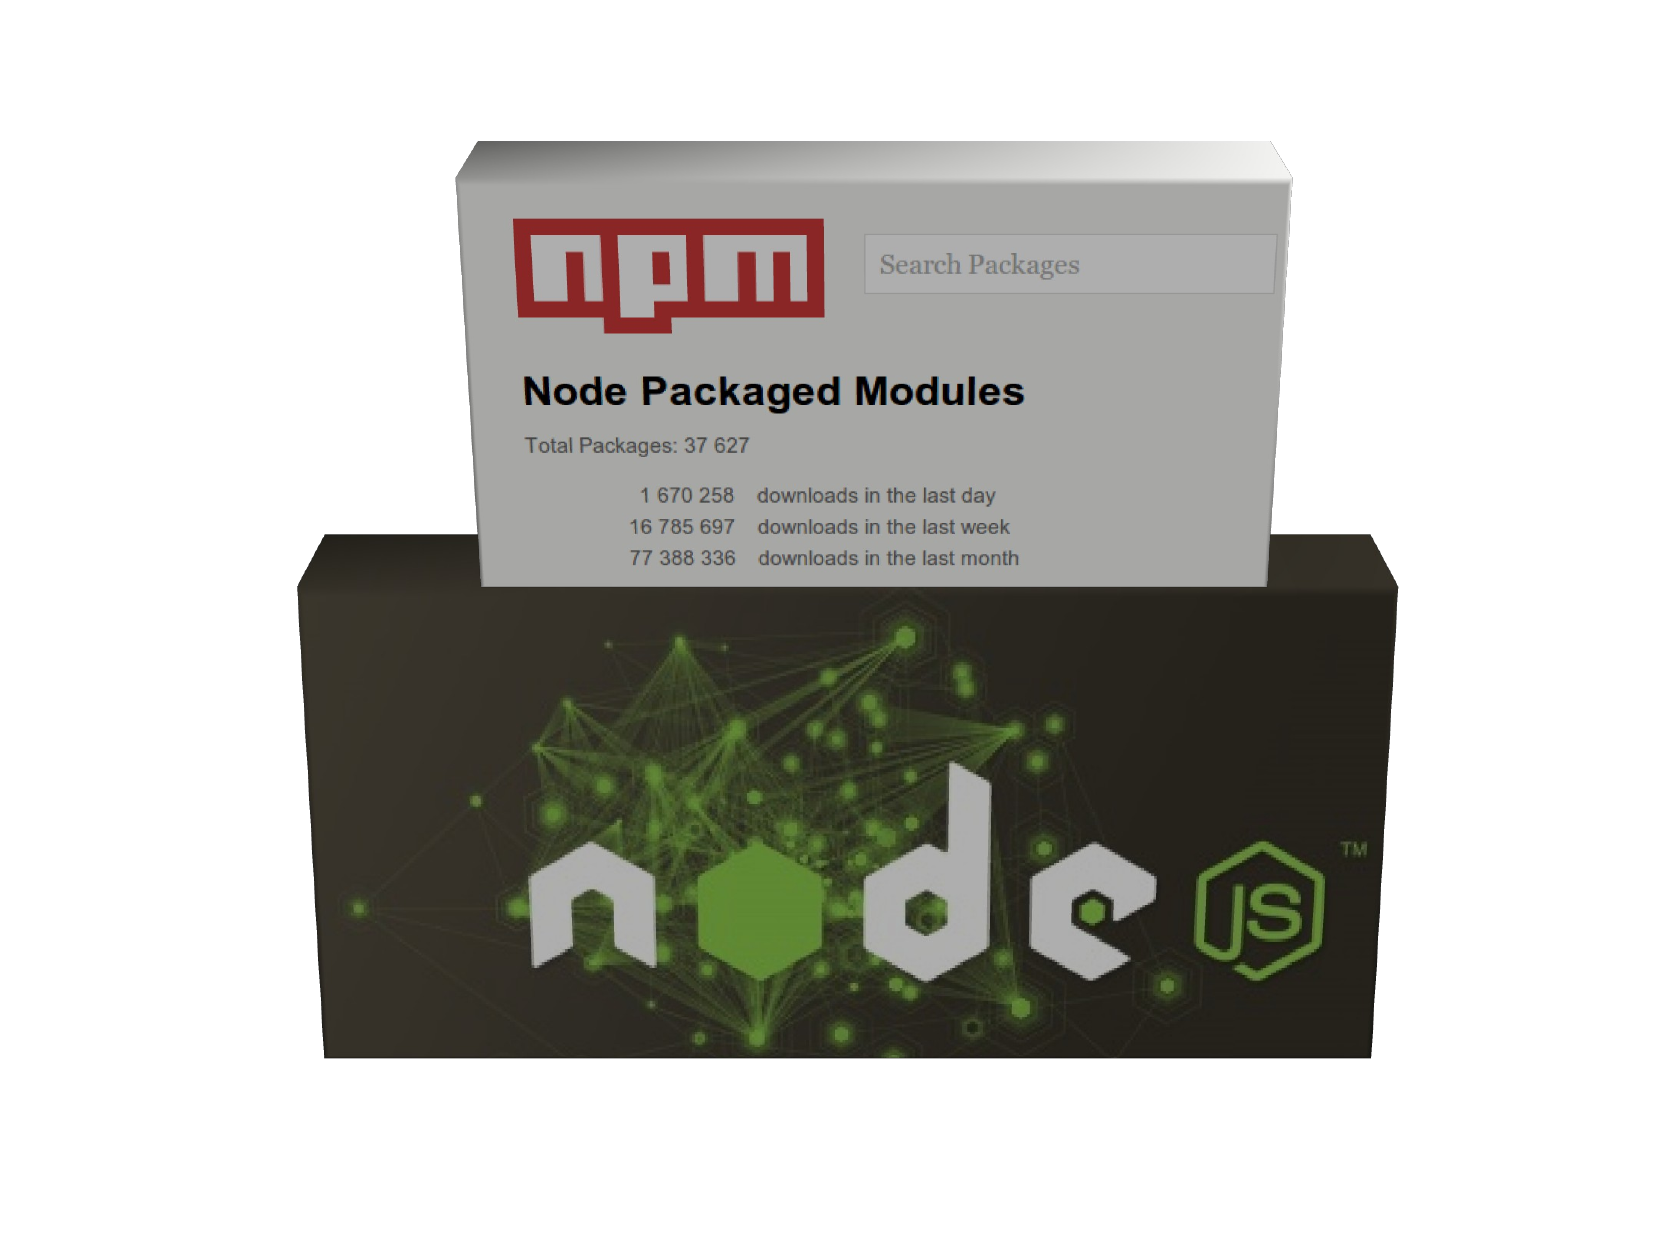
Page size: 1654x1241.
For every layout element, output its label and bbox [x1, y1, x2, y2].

picture [298, 142, 1397, 1058]
